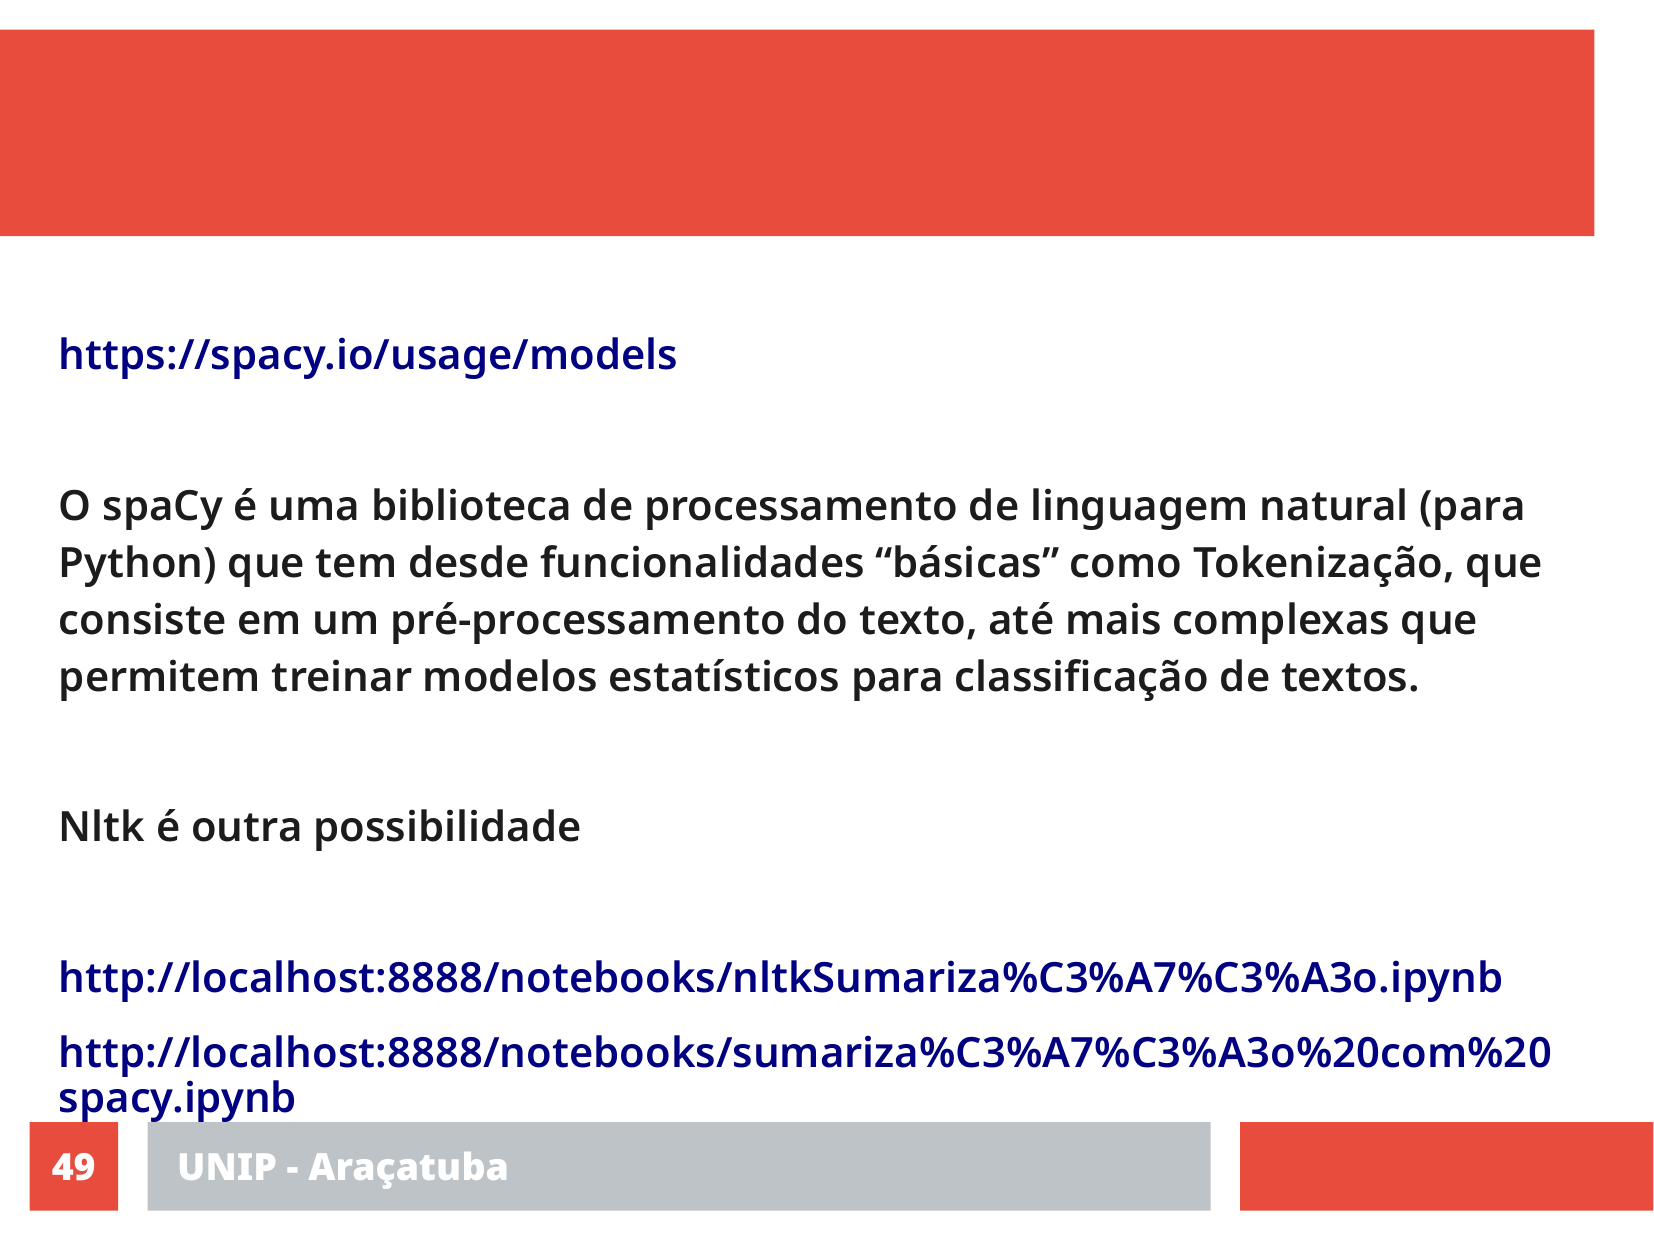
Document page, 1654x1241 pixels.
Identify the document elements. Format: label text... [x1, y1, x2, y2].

list https://spacy.io/usage/models O spaCy é uma biblioteca de processamento de linguagem natural (para Python) que tem desde funcionalidades “básicas” como Tokenização, que consiste em um pré-processamento do texto, até mais complexas que permitem treinar modelos estatísticos para classificação de textos. Nltk é outra possibilidade http://localhost:8888/notebooks/nltkSumariza%C3%A7%C3%A3o.ipynb http://localhost:8888/notebooks/sumariza%C3%A7%C3%A3o%20com%20spacy.ipynb [59, 324, 1565, 1093]
